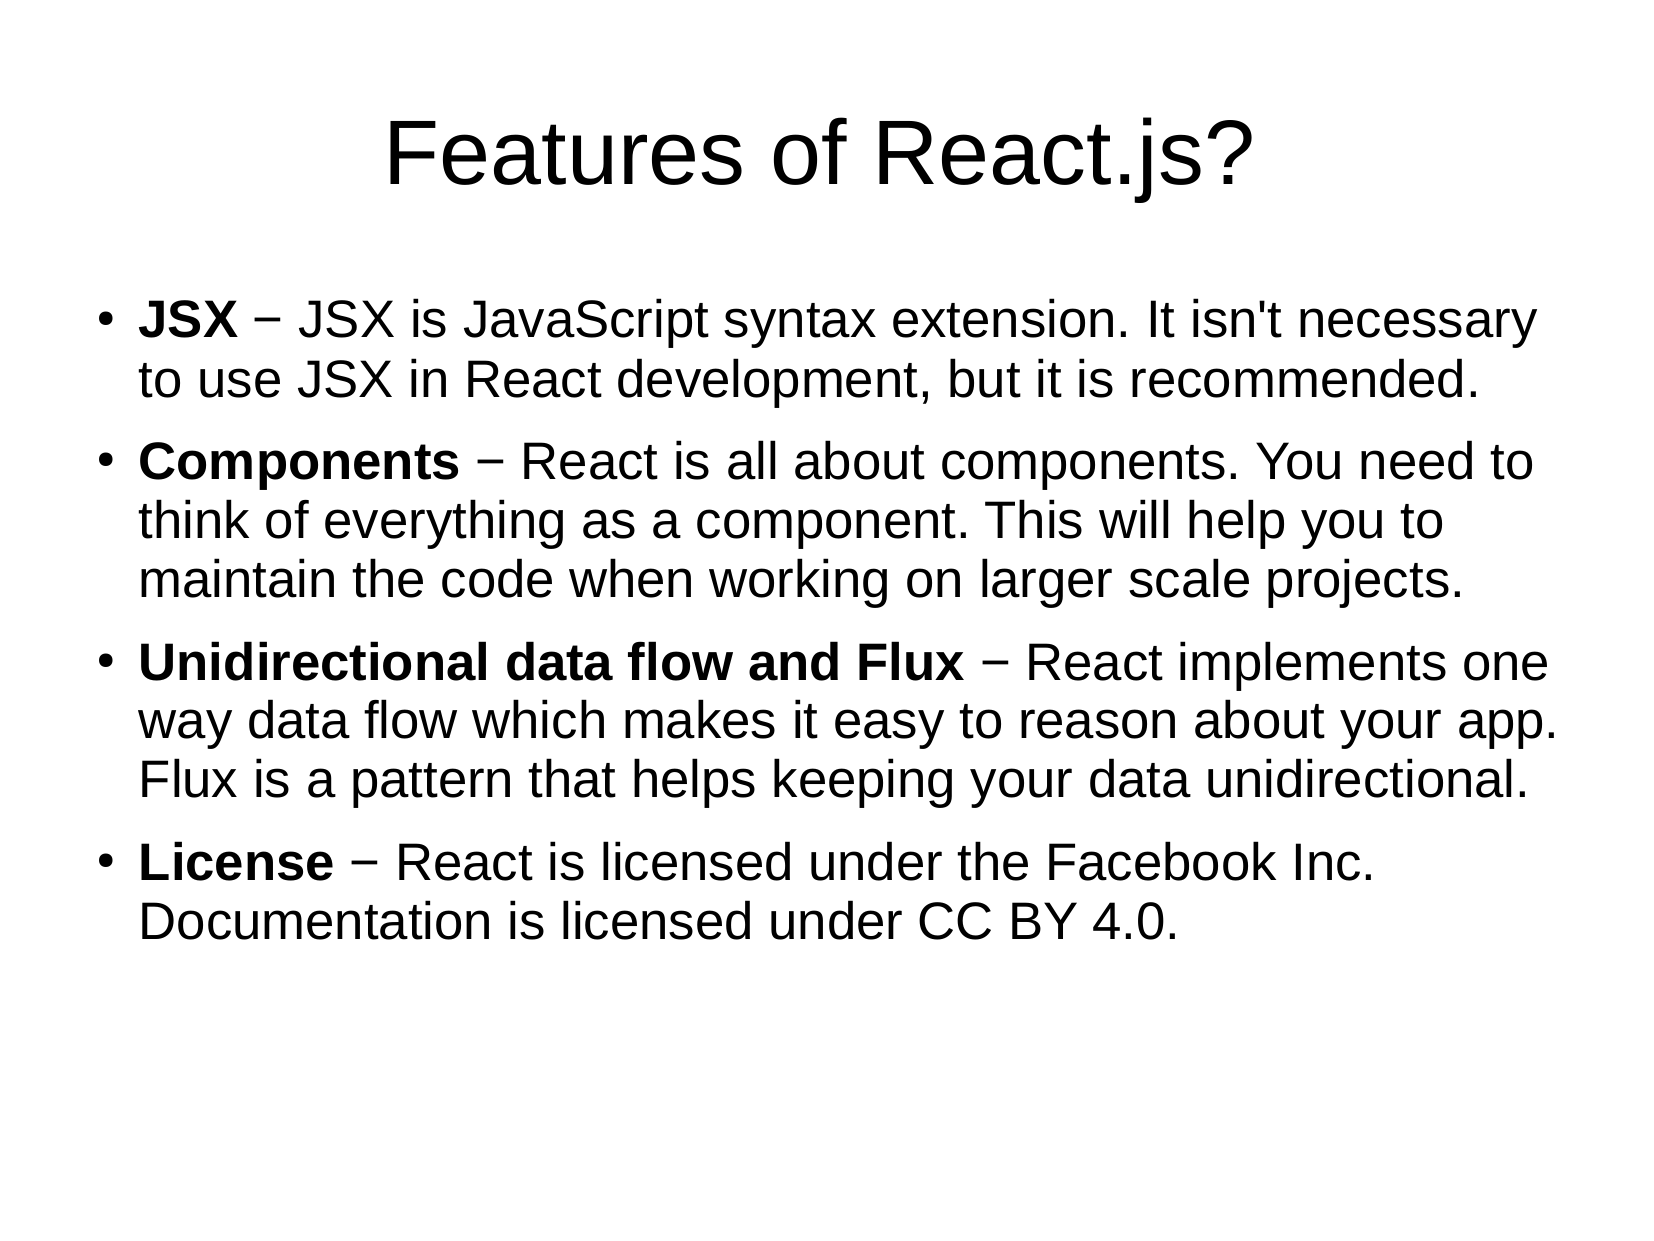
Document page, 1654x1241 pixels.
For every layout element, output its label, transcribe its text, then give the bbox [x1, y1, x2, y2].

title Features of React.js? [82, 49, 1571, 257]
list JSX − JSX is JavaScript syntax extension. It isn't necessary to use JSX in React development, but it is recommended. Components − React is all about components. You need to think of everything as a component. This will help you to maintain the code when working on larger scale projects. Unidirectional data flow and Flux − React implements one way data flow which makes it easy to reason about your app. Flux is a pattern that helps keeping your data unidirectional. License − React is licensed under the Facebook Inc. Documentation is licensed under CC BY 4.0. [82, 290, 1571, 1010]
